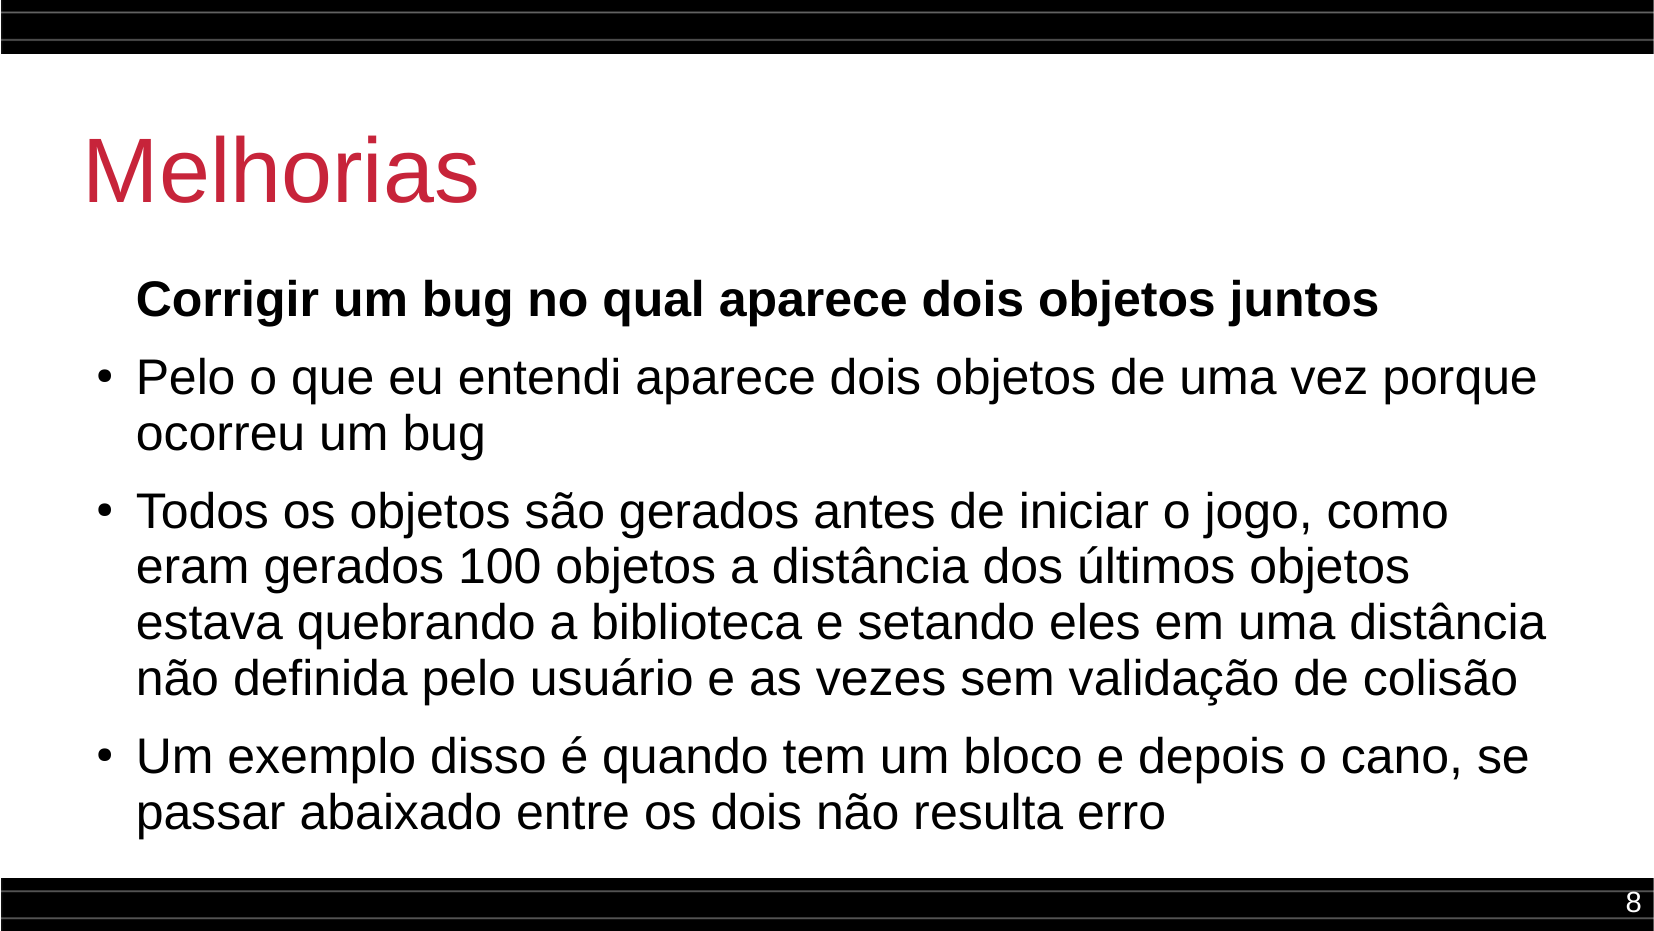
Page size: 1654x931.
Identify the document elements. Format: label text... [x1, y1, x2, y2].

picture [1, 878, 1654, 931]
picture [1, 0, 1654, 54]
list Corrigir um bug no qual aparece dois objetos juntos Pelo o que eu entendi aparece dois objetos de uma vez porque ocorreu um bug Todos os objetos são gerados antes de iniciar o jogo, como eram gerados 100 objetos a distância dos últimos objetos estava quebrando a biblioteca e setando eles em uma distância não definida pelo usuário e as vezes sem validação de colisão Um exemplo disso é quando tem um bloco e depois o cano, se passar abaixado entre os dois não resulta erro [82, 271, 1571, 851]
title Melhorias [82, 92, 1571, 249]
